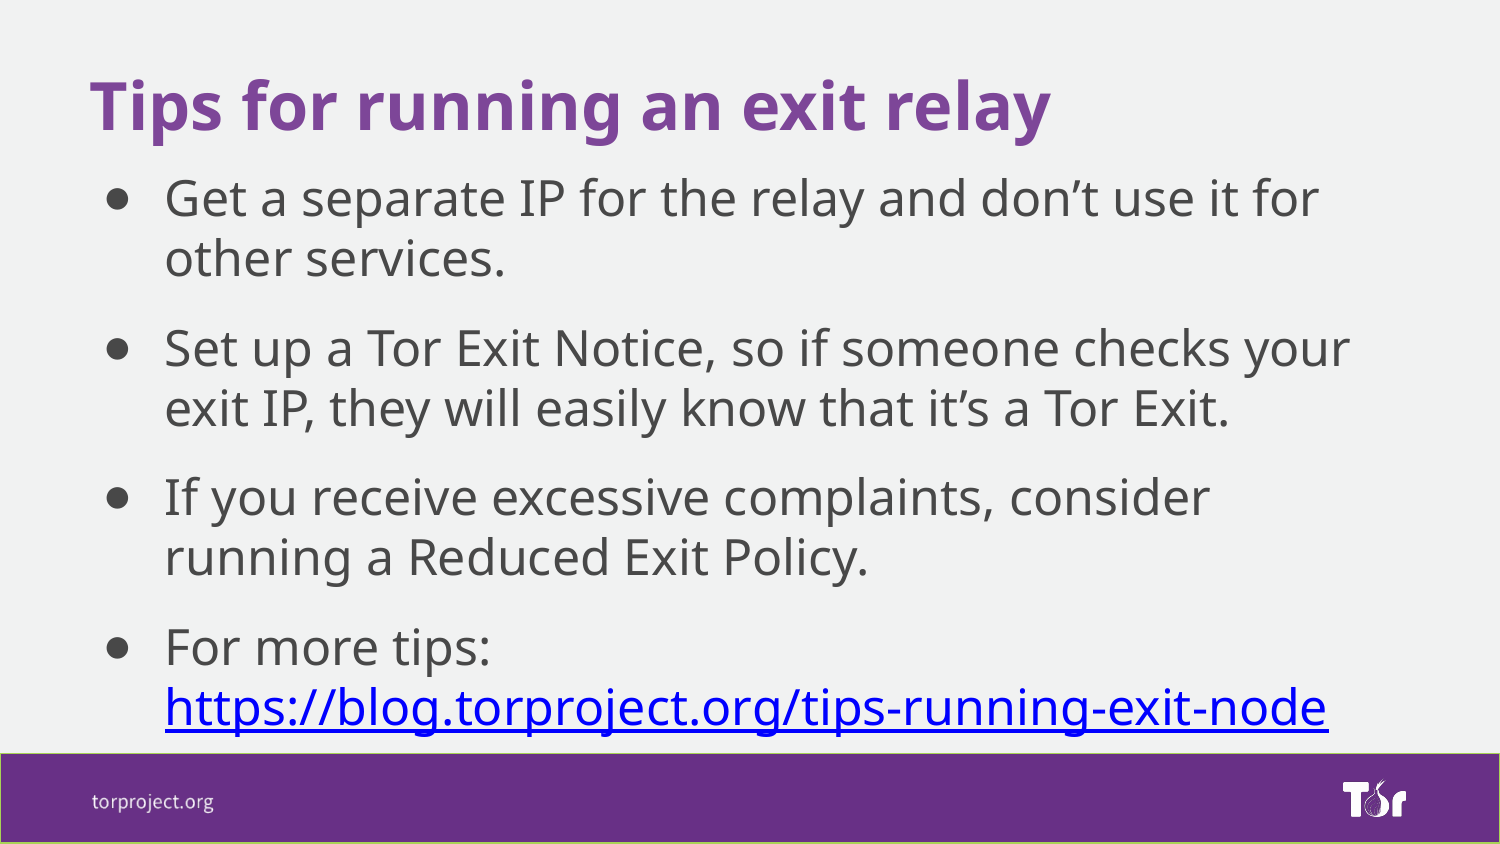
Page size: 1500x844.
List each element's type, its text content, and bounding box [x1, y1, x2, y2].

text_box Tips for running an exit relay [75, 33, 1425, 159]
text_box Get a separate IP for the relay and don’t use it for other services. Set up a Tor Exit Notice, so if someone checks your exit IP, they will easily know that it’s a Tor Exit. If you receive excessive complaints, consider running a Reduced Exit Policy. For more tips: https://blog.torproject.org/tips-running-exit-node [75, 159, 1425, 753]
picture [75, 780, 604, 821]
picture [1343, 778, 1406, 817]
